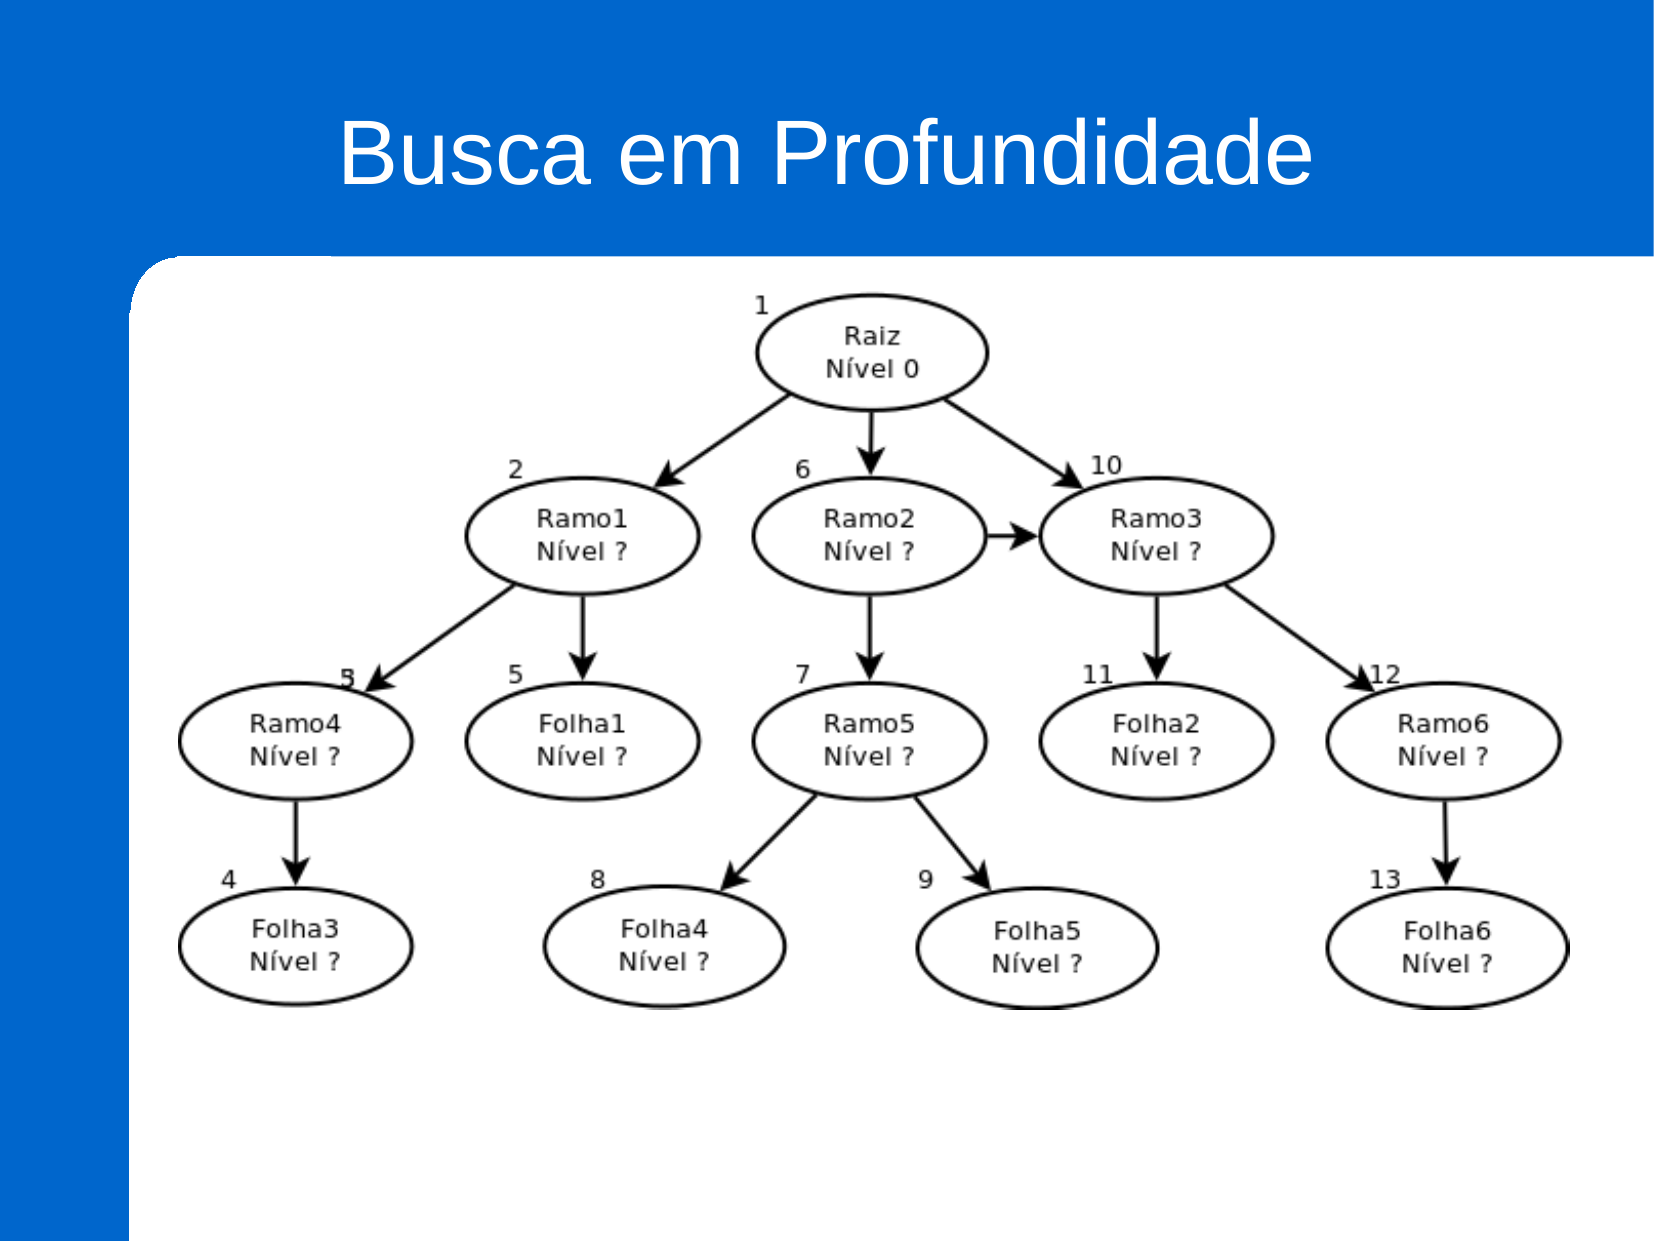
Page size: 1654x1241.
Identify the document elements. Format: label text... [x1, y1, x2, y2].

title Busca em Profundidade [82, 49, 1571, 257]
picture [178, 290, 1570, 1010]
